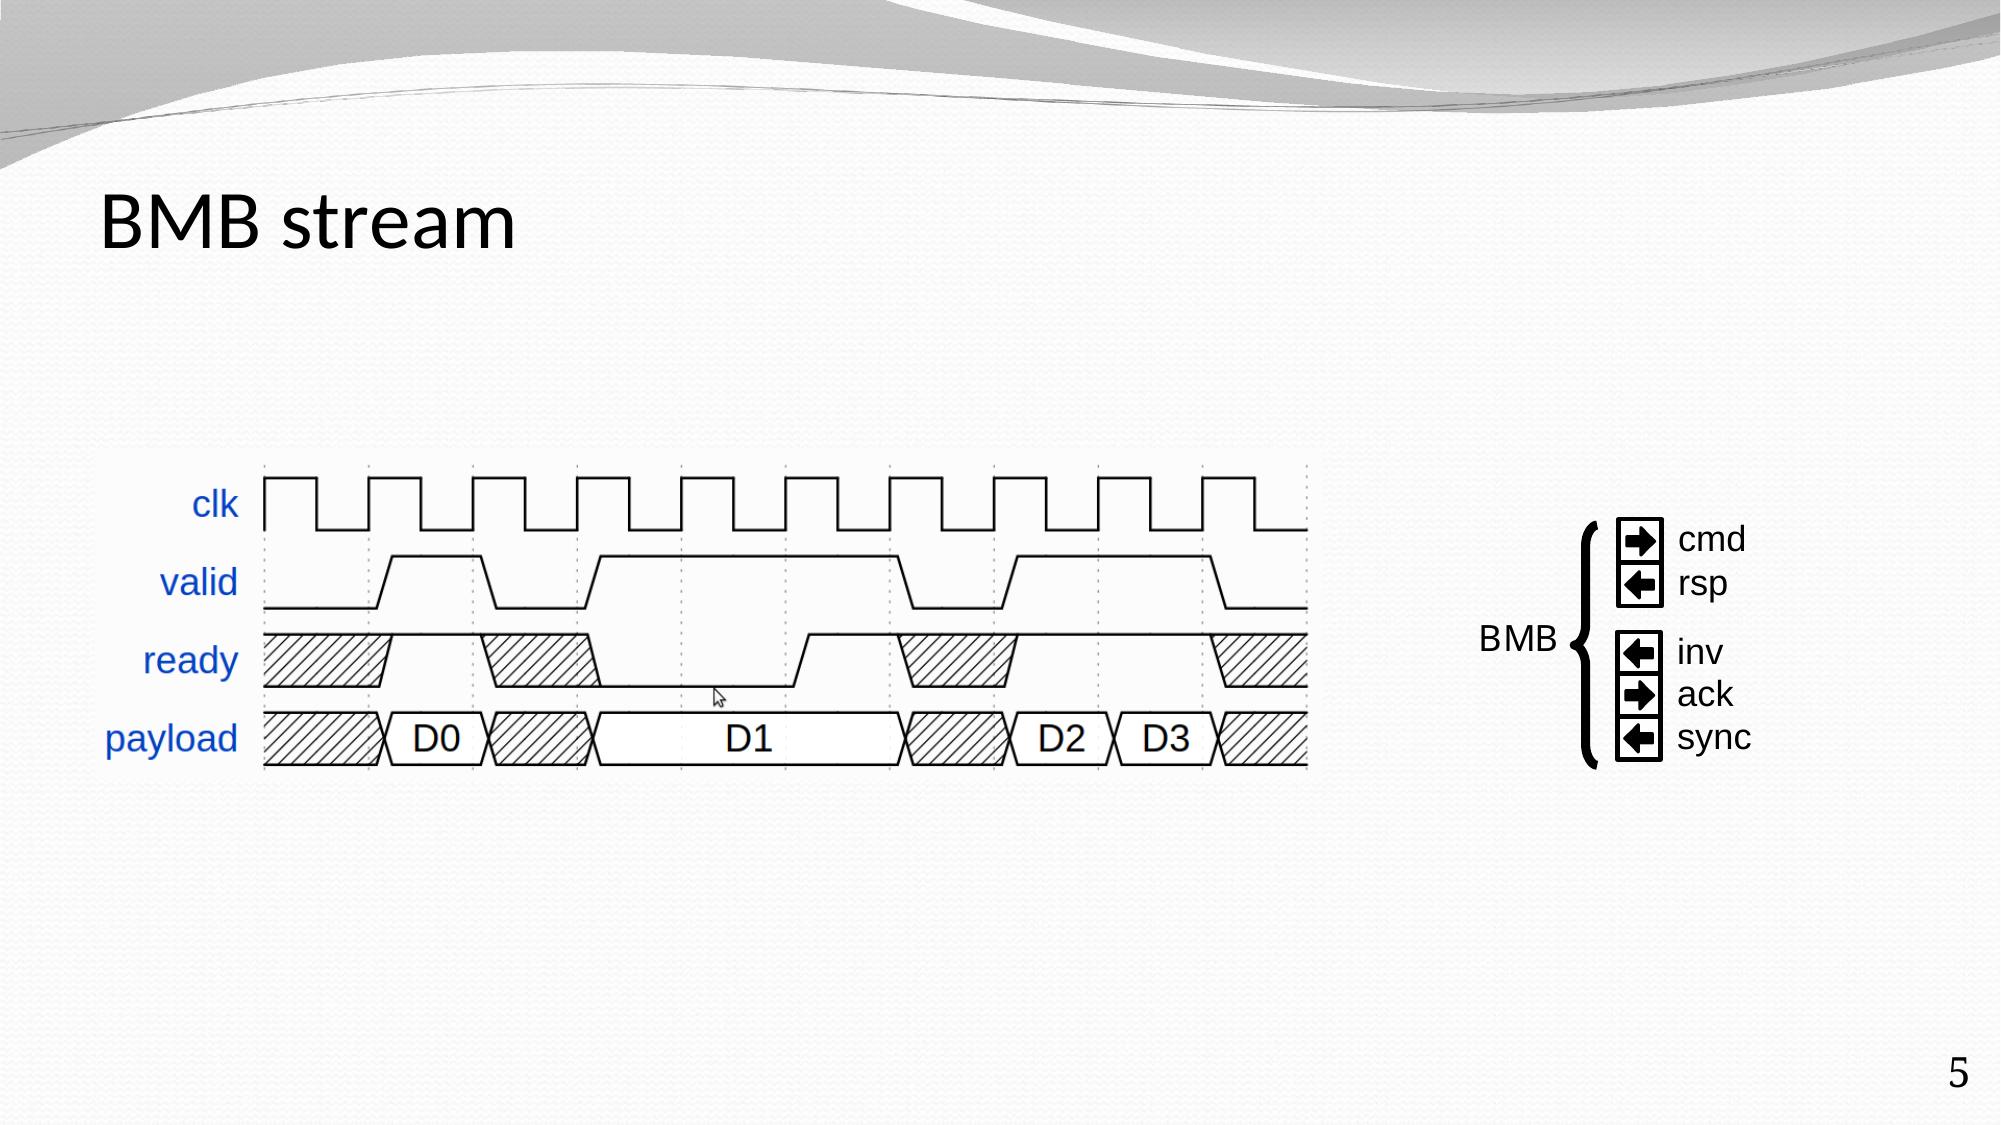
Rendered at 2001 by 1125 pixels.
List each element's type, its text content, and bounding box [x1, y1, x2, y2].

title BMB stream [99, 77, 1901, 266]
picture [0, 0, 2001, 1125]
text_box <numéro> [1804, 1042, 1971, 1103]
